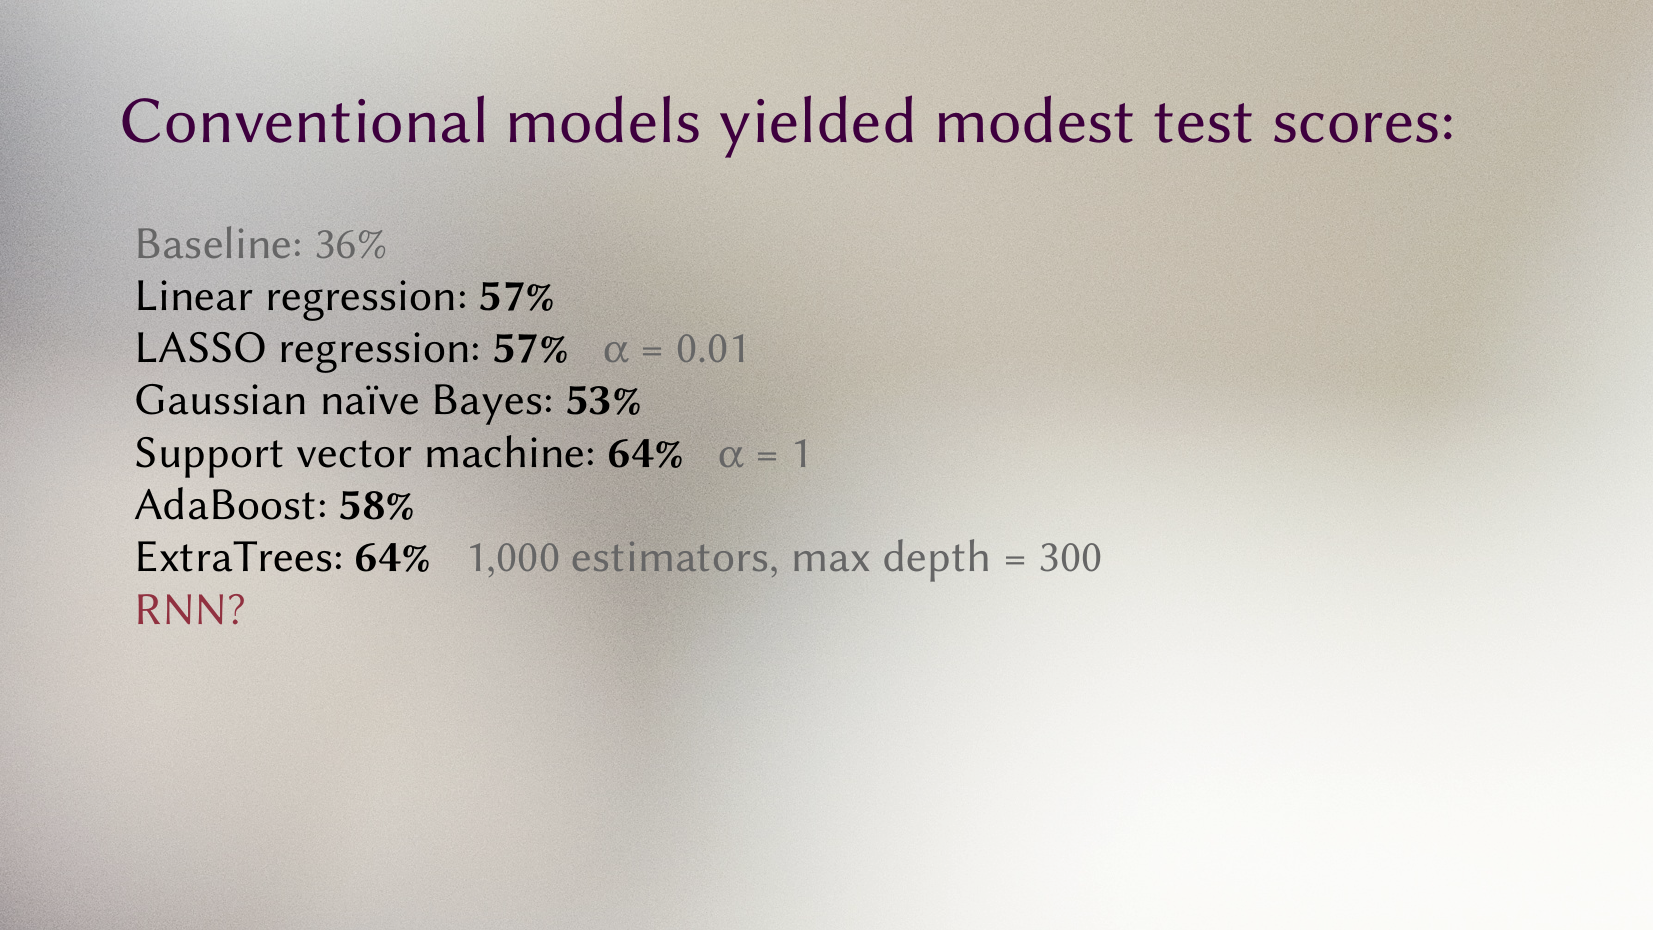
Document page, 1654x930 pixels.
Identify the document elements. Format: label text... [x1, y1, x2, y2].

text_box Baseline: 36% Linear regression: 57% LASSO regression: 57% α = 0.01 Gaussian naïve Bayes: 53% Support vector machine: 64% α = 1 AdaBoost: 58% ExtraTrees: 64% 1,000 estimators, max depth = 300 RNN? [119, 209, 1425, 643]
text_box Conventional models yielded modest test scores: [104, 74, 1560, 285]
